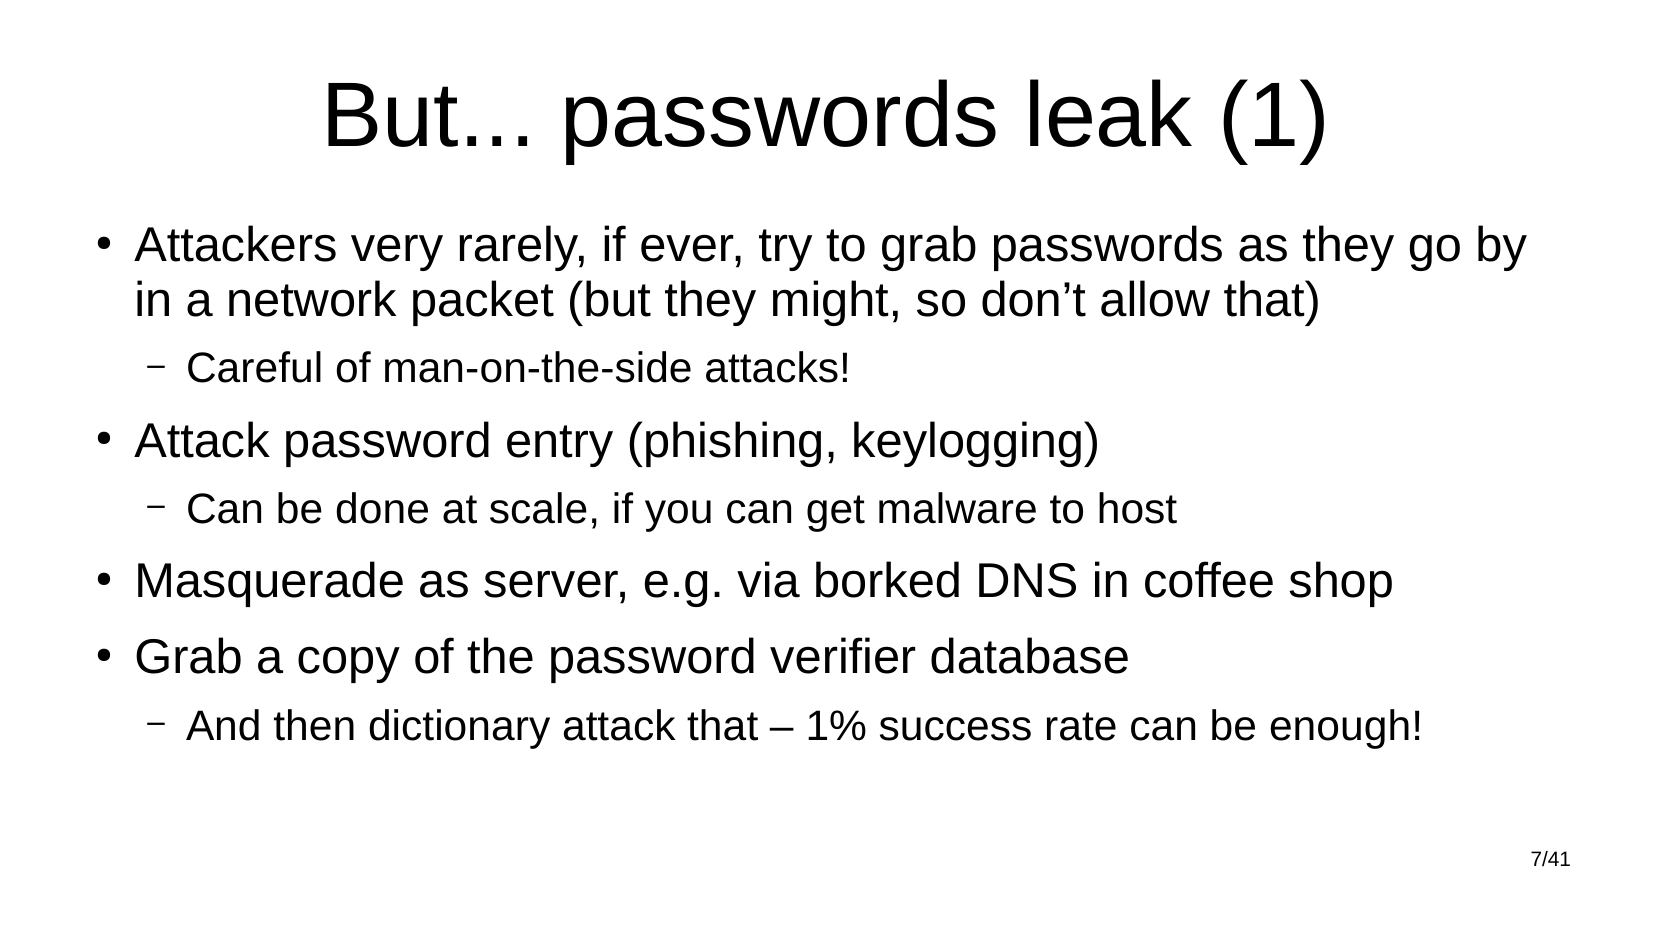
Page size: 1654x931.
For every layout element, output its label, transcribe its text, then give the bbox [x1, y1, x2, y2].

list Attackers very rarely, if ever, try to grab passwords as they go by in a network packet (but they might, so don’t allow that) Careful of man-on-the-side attacks! Attack password entry (phishing, keylogging) Can be done at scale, if you can get malware to host Masquerade as server, e.g. via borked DNS in coffee shop Grab a copy of the password verifier database And then dictionary attack that – 1% success rate can be enough! [82, 217, 1571, 758]
title But... passwords leak (1) [82, 37, 1571, 193]
